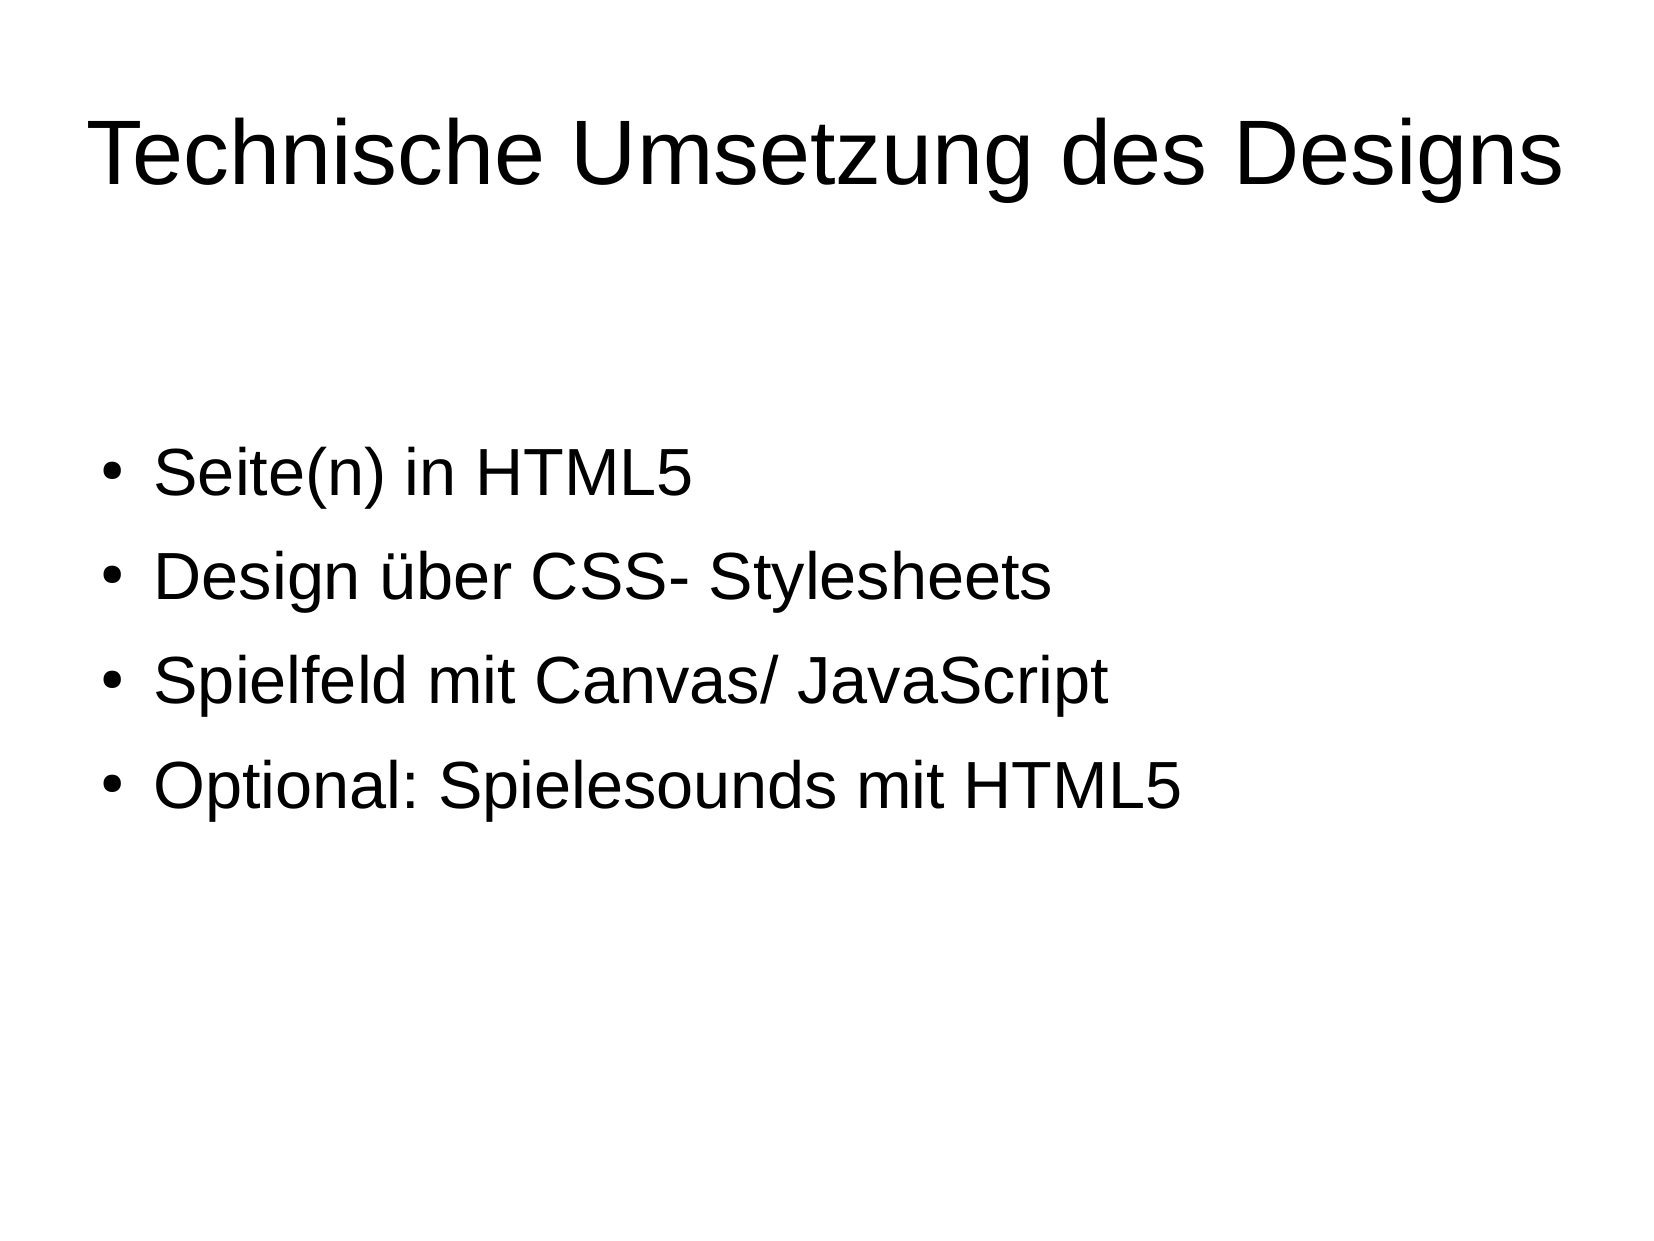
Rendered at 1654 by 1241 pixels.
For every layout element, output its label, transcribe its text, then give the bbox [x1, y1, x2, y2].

title Technische Umsetzung des Designs [82, 49, 1571, 257]
list Seite(n) in HTML5 Design über CSS- Stylesheets Spielfeld mit Canvas/ JavaScript Optional: Spielesounds mit HTML5 [82, 330, 1538, 1050]
